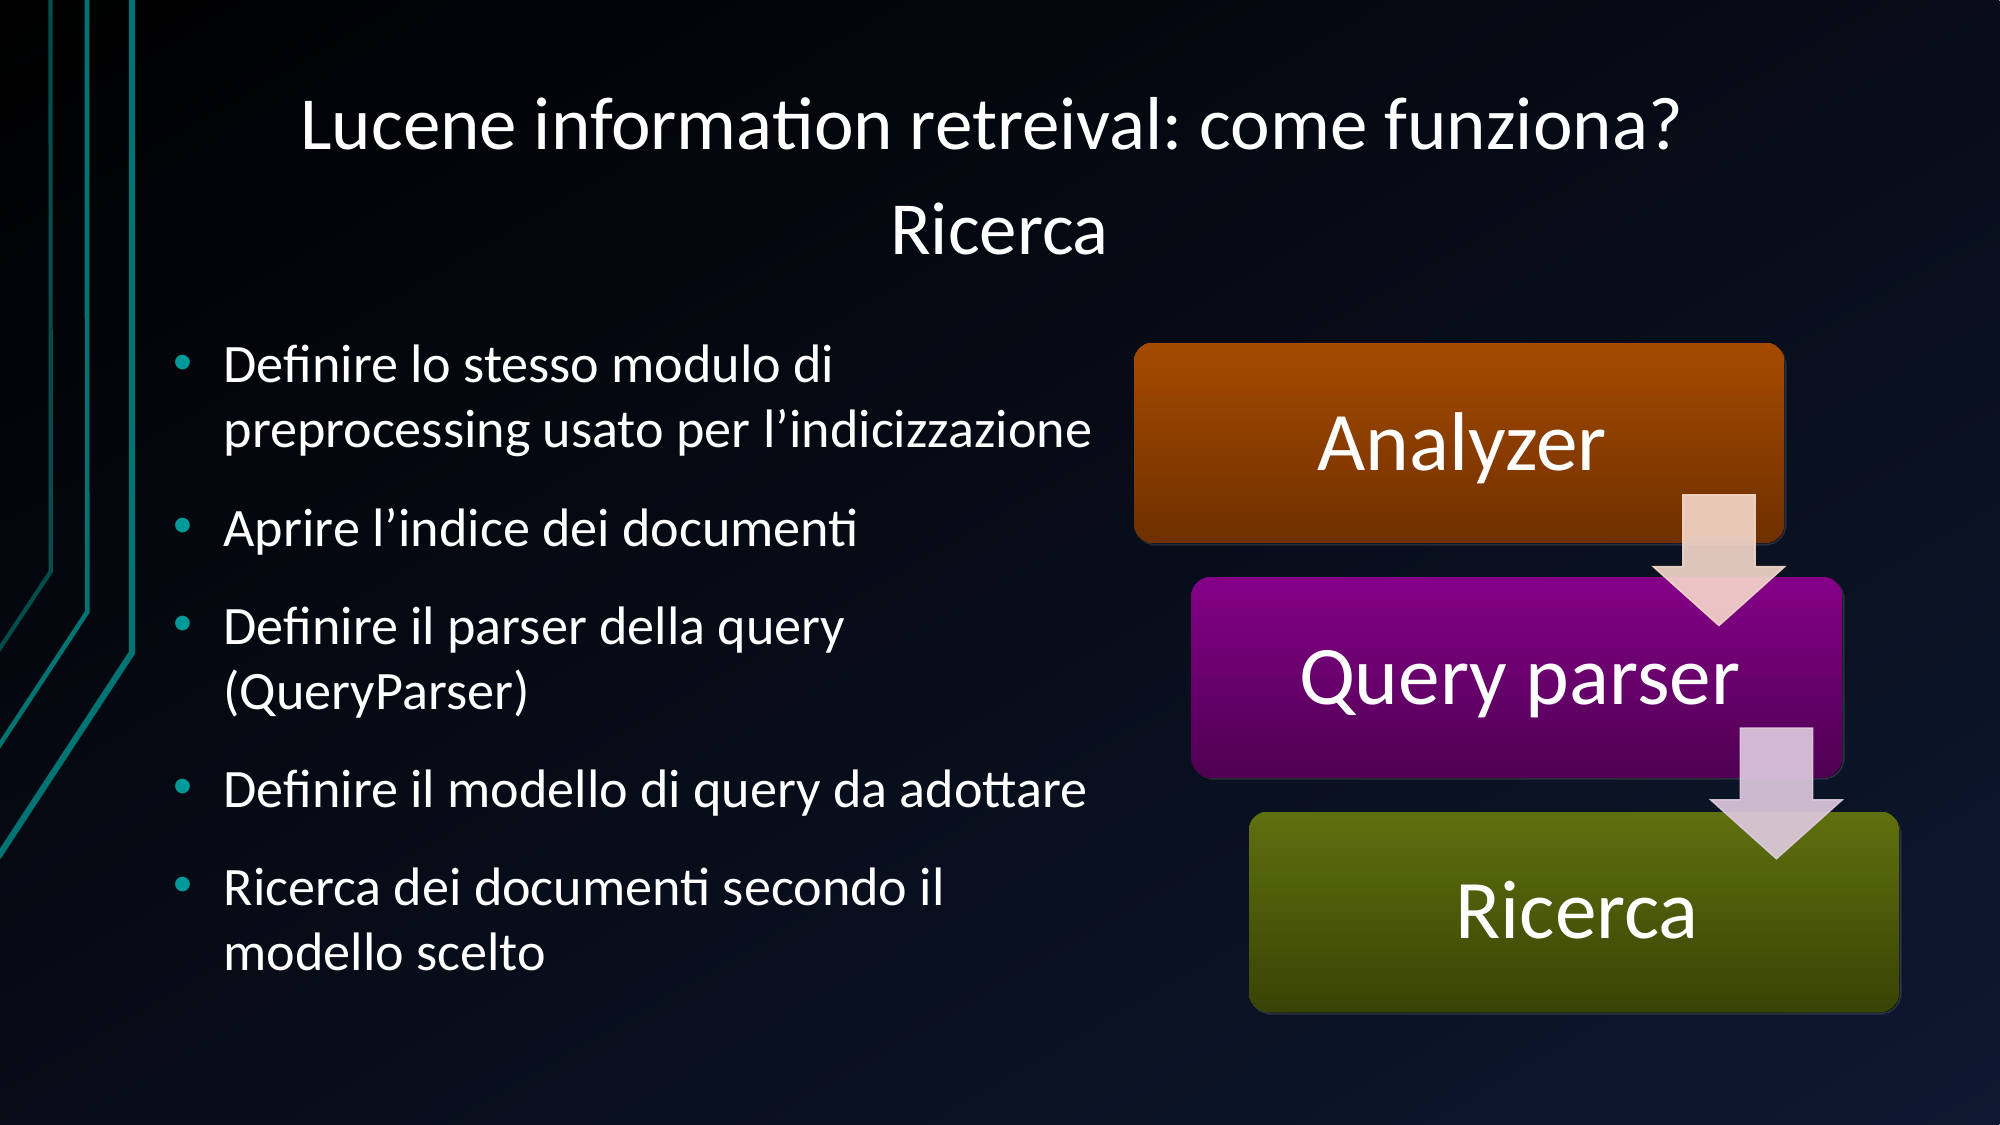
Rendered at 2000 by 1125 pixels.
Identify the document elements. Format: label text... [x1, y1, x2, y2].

text_box Ricerca [1248, 811, 1900, 1013]
title Lucene information retreival: come funziona? [0, 35, 1985, 166]
text_box [1653, 494, 1785, 626]
text_box Analyzer [1133, 342, 1785, 544]
list Definire lo stesso modulo di preprocessing usato per l’indicizzazione Aprire l’indice dei documenti Definire il parser della query (QueryParser) Definire il modello di query da adottare Ricerca dei documenti secondo il modello scelto [153, 318, 1146, 1052]
text_box Query parser [1191, 577, 1843, 778]
title Ricerca [0, 166, 2000, 280]
text_box [1710, 728, 1843, 859]
